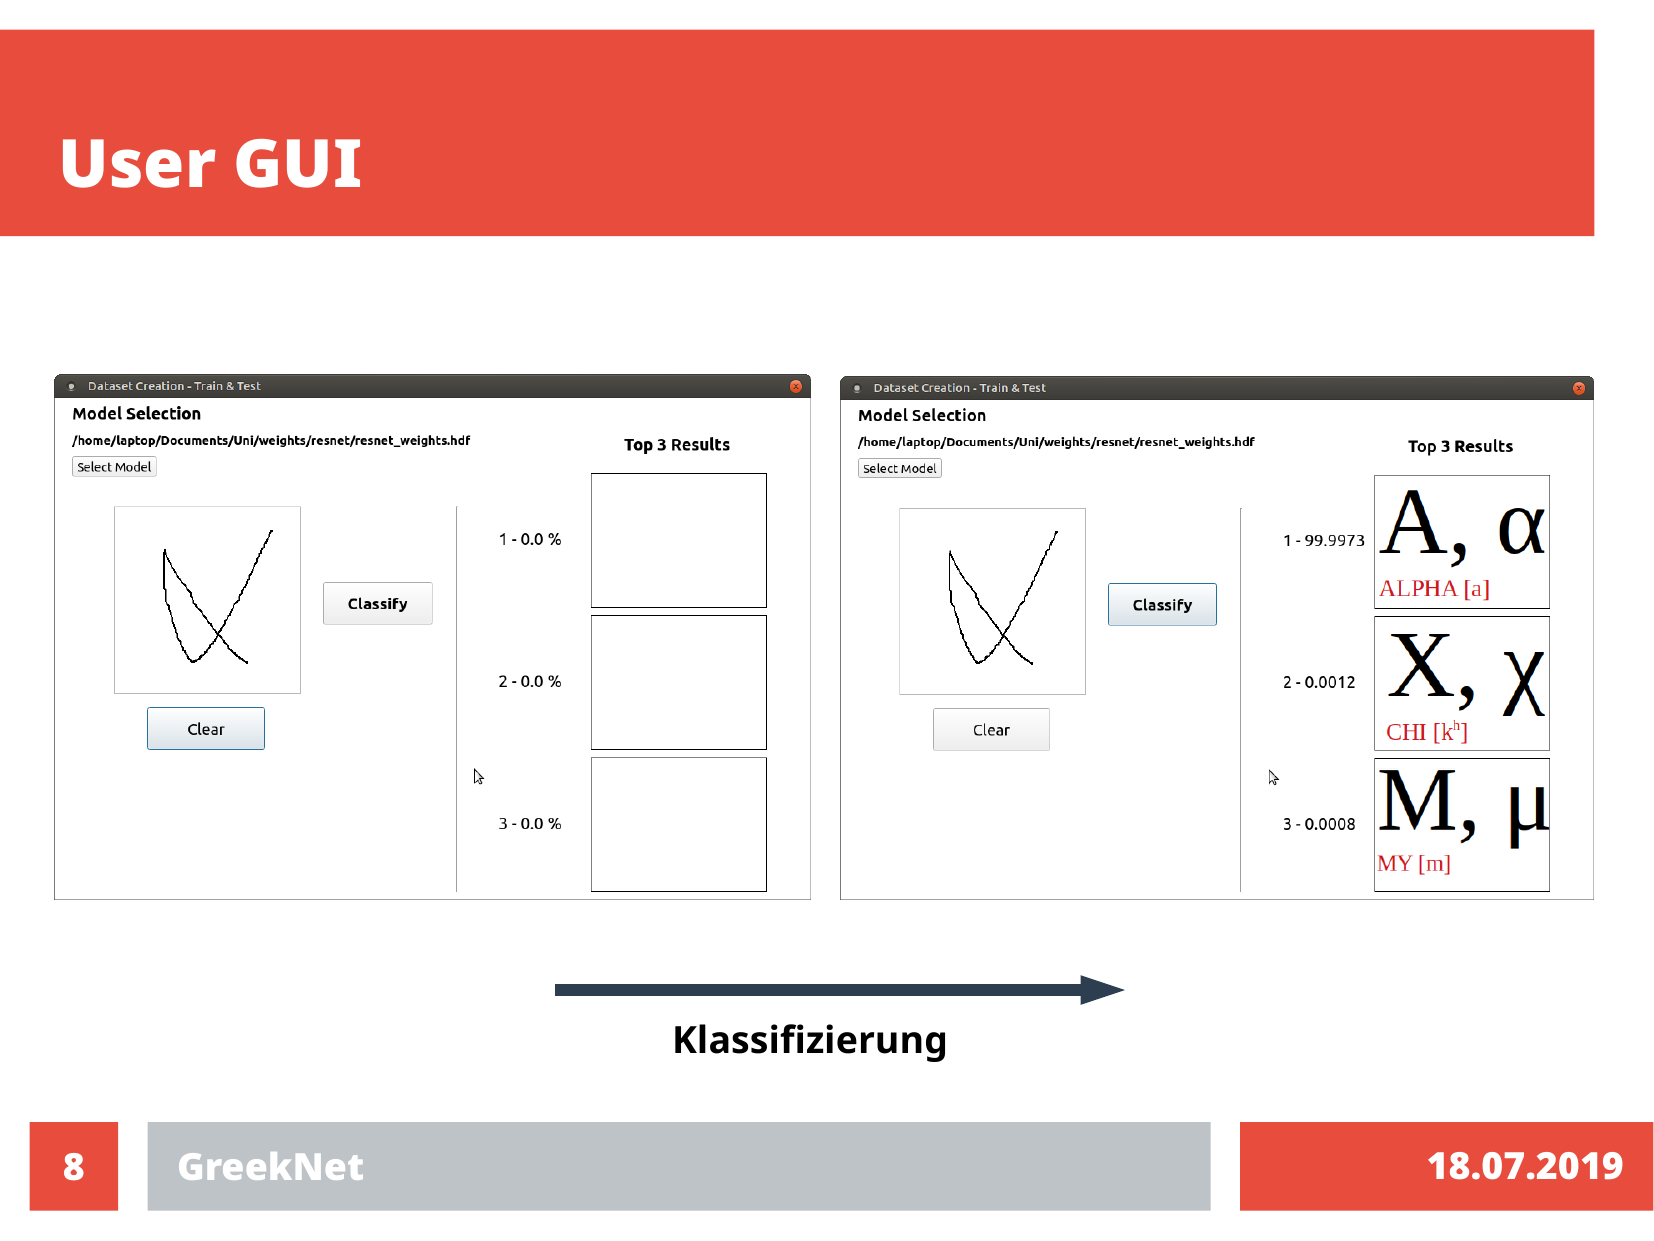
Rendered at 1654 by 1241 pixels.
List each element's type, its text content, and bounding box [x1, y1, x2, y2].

picture [54, 374, 811, 901]
title User GUI [59, 59, 1595, 207]
text_box Klassifizierung [657, 1006, 998, 1066]
picture [840, 376, 1594, 901]
